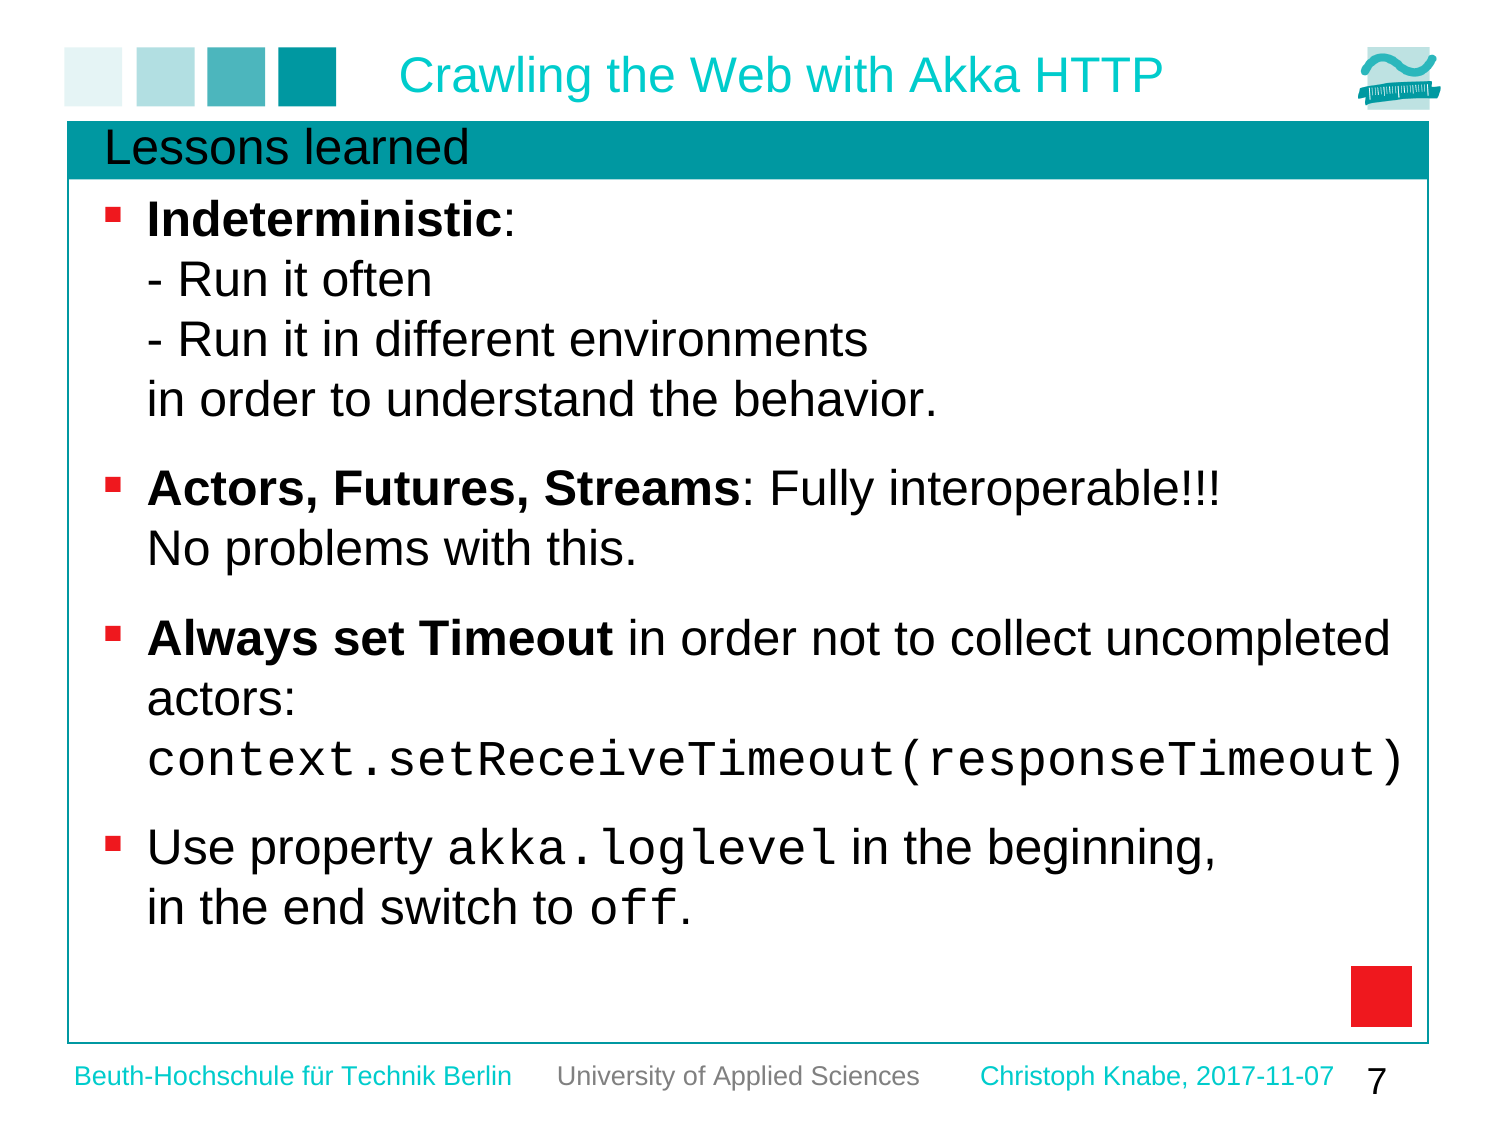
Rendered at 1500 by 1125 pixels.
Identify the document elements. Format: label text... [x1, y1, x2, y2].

text_box Lessons learned [89, 106, 976, 182]
picture [1358, 47, 1441, 110]
text_box Indeterministic: - Run it often - Run it in different environments in order to understand the behavior. Actors, Futures, Streams: Fully interoperable!!! No problems with this. Always set Timeout in order not to collect uncompleted actors: context.setReceiveTimeout(responseTimeout) Use property akka.loglevel in the beginning, in the end switch to off. [90, 178, 1447, 943]
